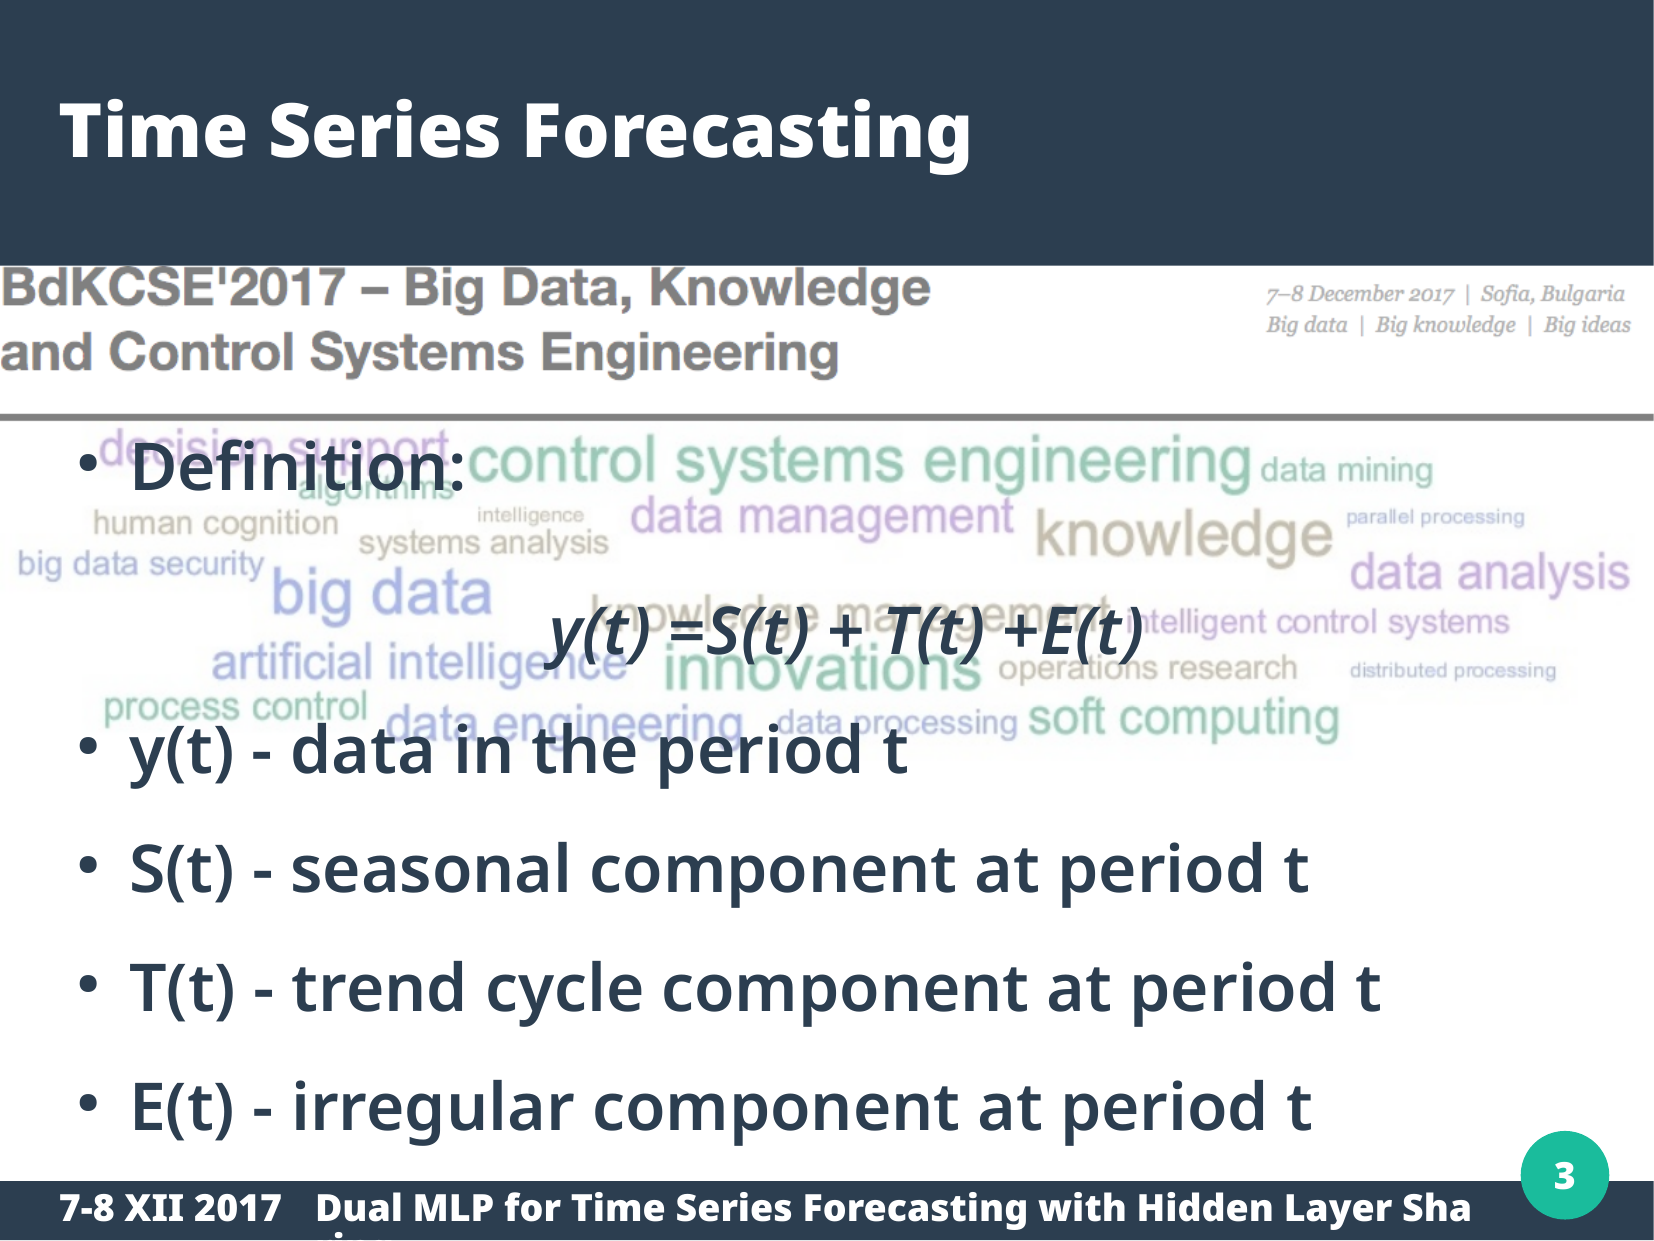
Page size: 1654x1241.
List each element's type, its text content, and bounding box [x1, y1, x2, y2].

title Time Series Forecasting [59, 49, 1595, 207]
list Definition: y(t) =S(t) + T(t) +E(t) y(t) - data in the period t S(t) - seasonal component at period t T(t) - trend cycle component at period t E(t) - irregular component at period t [59, 420, 1595, 1152]
picture [0, 266, 1654, 761]
